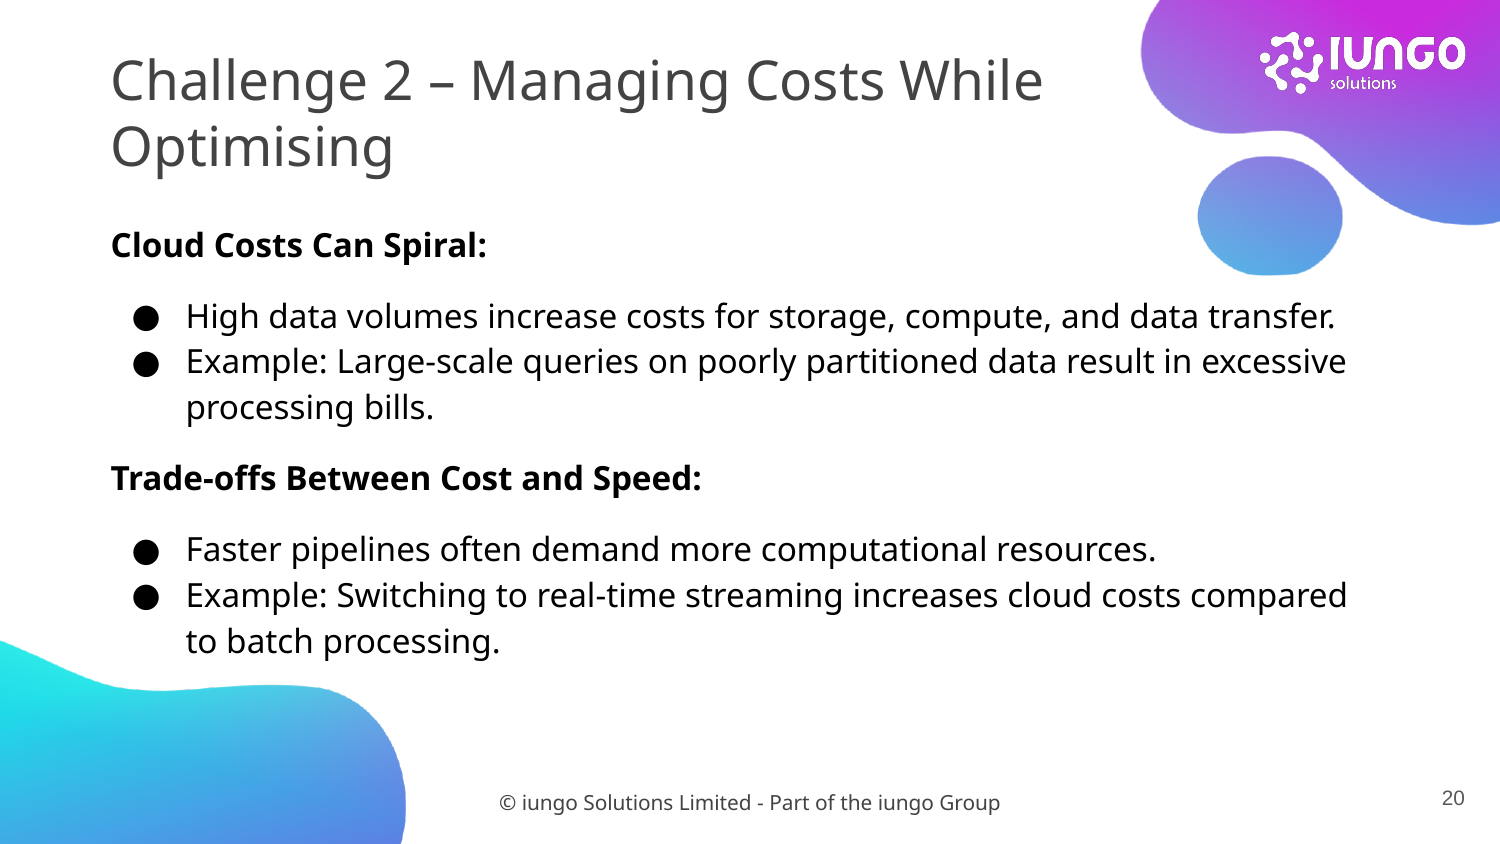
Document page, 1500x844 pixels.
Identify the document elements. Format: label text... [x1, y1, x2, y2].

title Challenge 2 – Managing Costs While Optimising [95, 30, 1112, 125]
picture [0, 0, 1500, 844]
slide_number <number> [1389, 764, 1480, 830]
list Cloud Costs Can Spiral: High data volumes increase costs for storage, compute, and data transfer. Example: Large-scale queries on poorly partitioned data result in excessive processing bills. Trade-offs Between Cost and Speed: Faster pipelines often demand more computational resources. Example: Switching to real-time streaming increases cloud costs compared to batch processing. [95, 202, 1390, 687]
